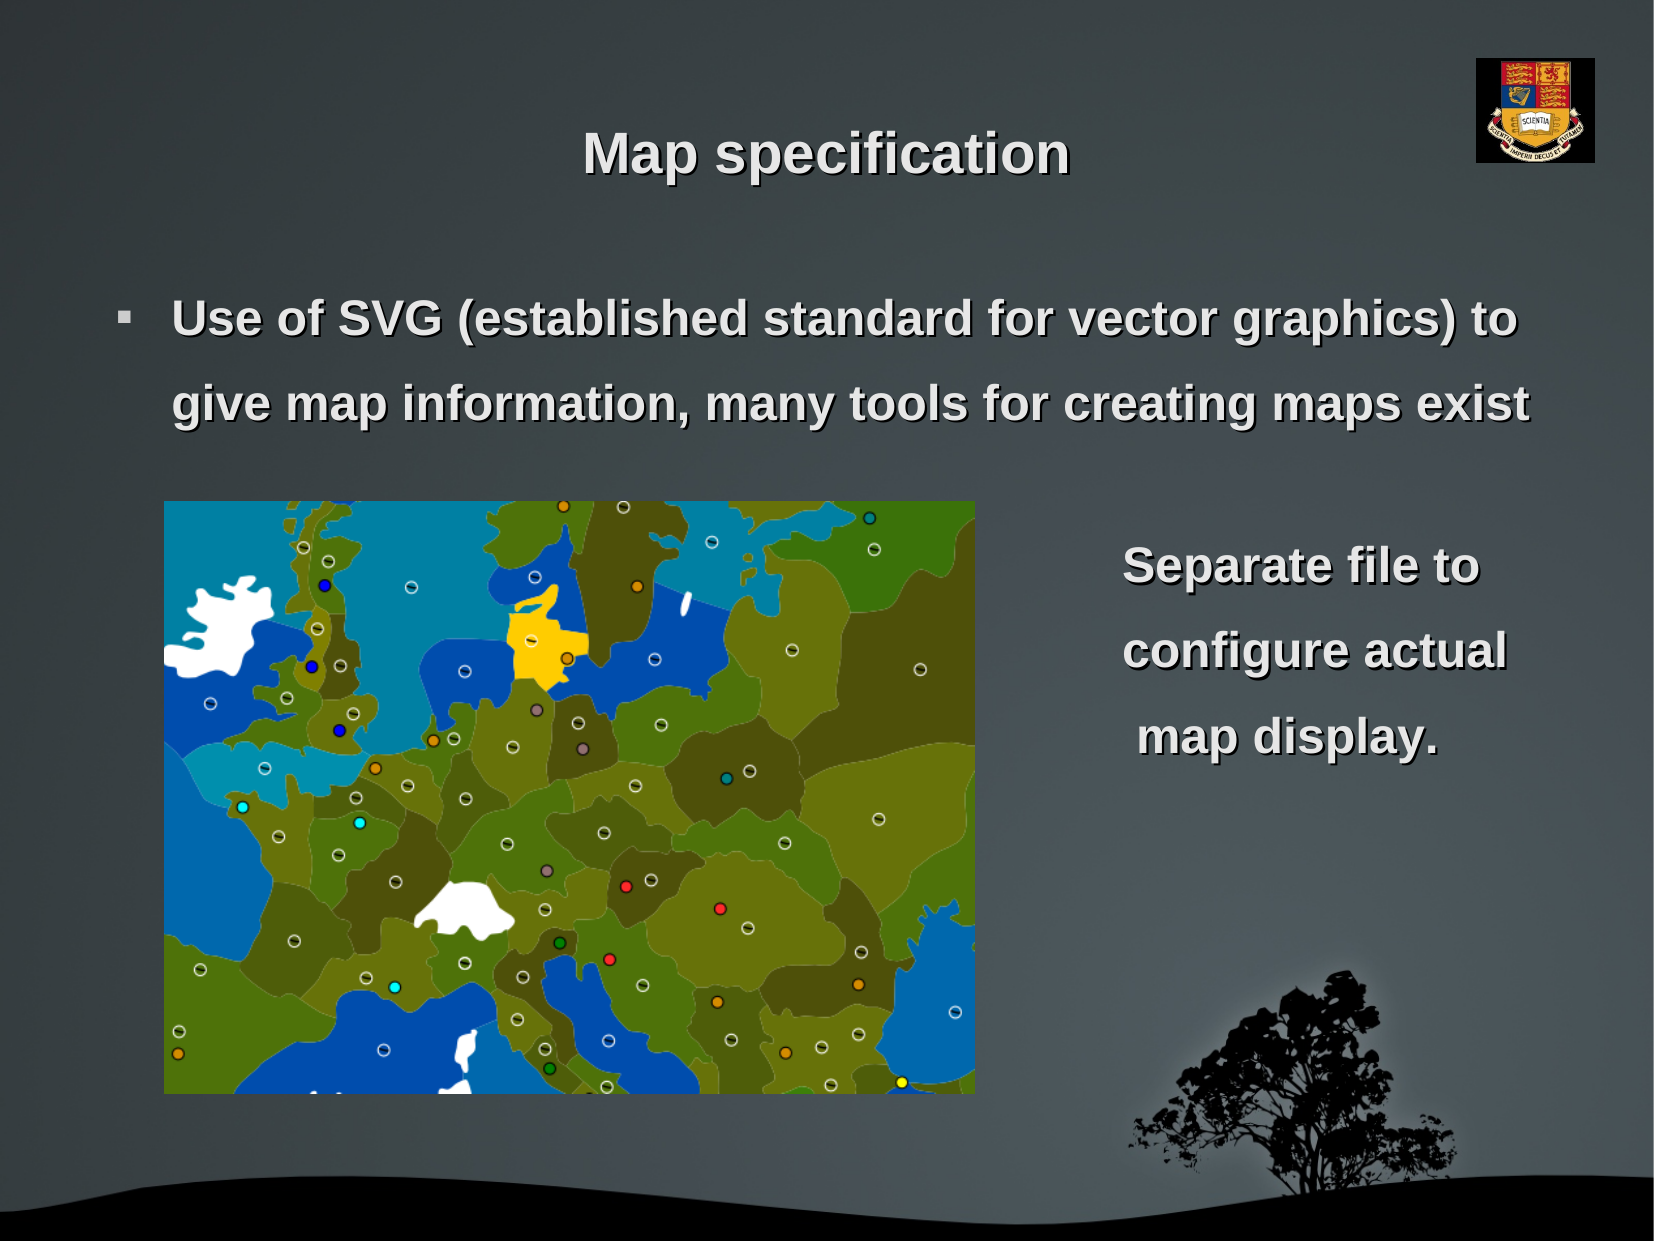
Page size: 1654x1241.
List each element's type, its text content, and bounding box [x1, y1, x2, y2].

list Use of SVG (established standard for vector graphics) to give map information, many tools for creating maps exist [82, 290, 1571, 517]
picture [0, 0, 1654, 1241]
title Map specification [82, 56, 1571, 250]
list Separate file to configure actual map display. [1033, 537, 1595, 850]
